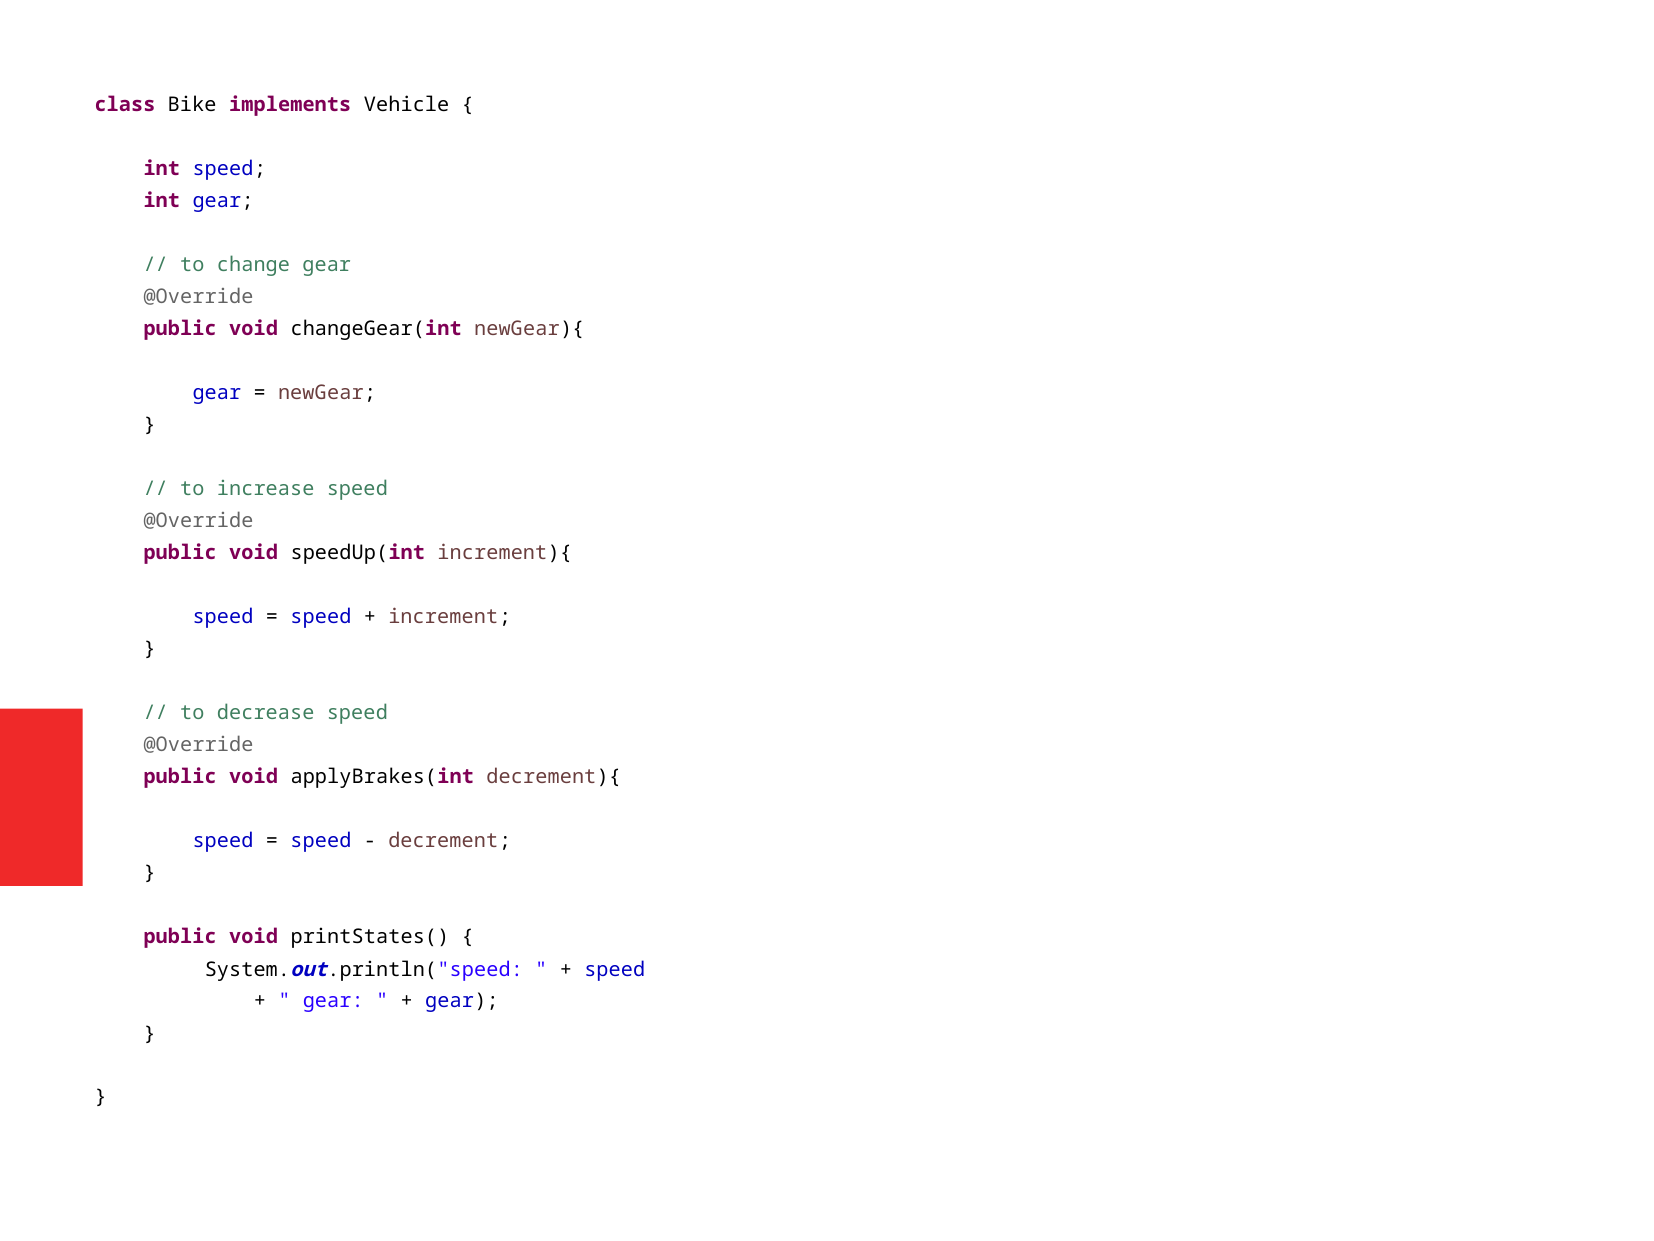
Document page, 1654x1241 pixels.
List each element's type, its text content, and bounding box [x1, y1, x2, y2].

list class Bike implements Vehicle { int speed; int gear; // to change gear @Override public void changeGear(int newGear){ gear = newGear; } // to increase speed @Override public void speedUp(int increment){ speed = speed + increment; } // to decrease speed @Override public void applyBrakes(int decrement){ speed = speed - decrement; } public void printStates() { System.out.println("speed: " + speed + " gear: " + gear); } } [94, 90, 1501, 1171]
